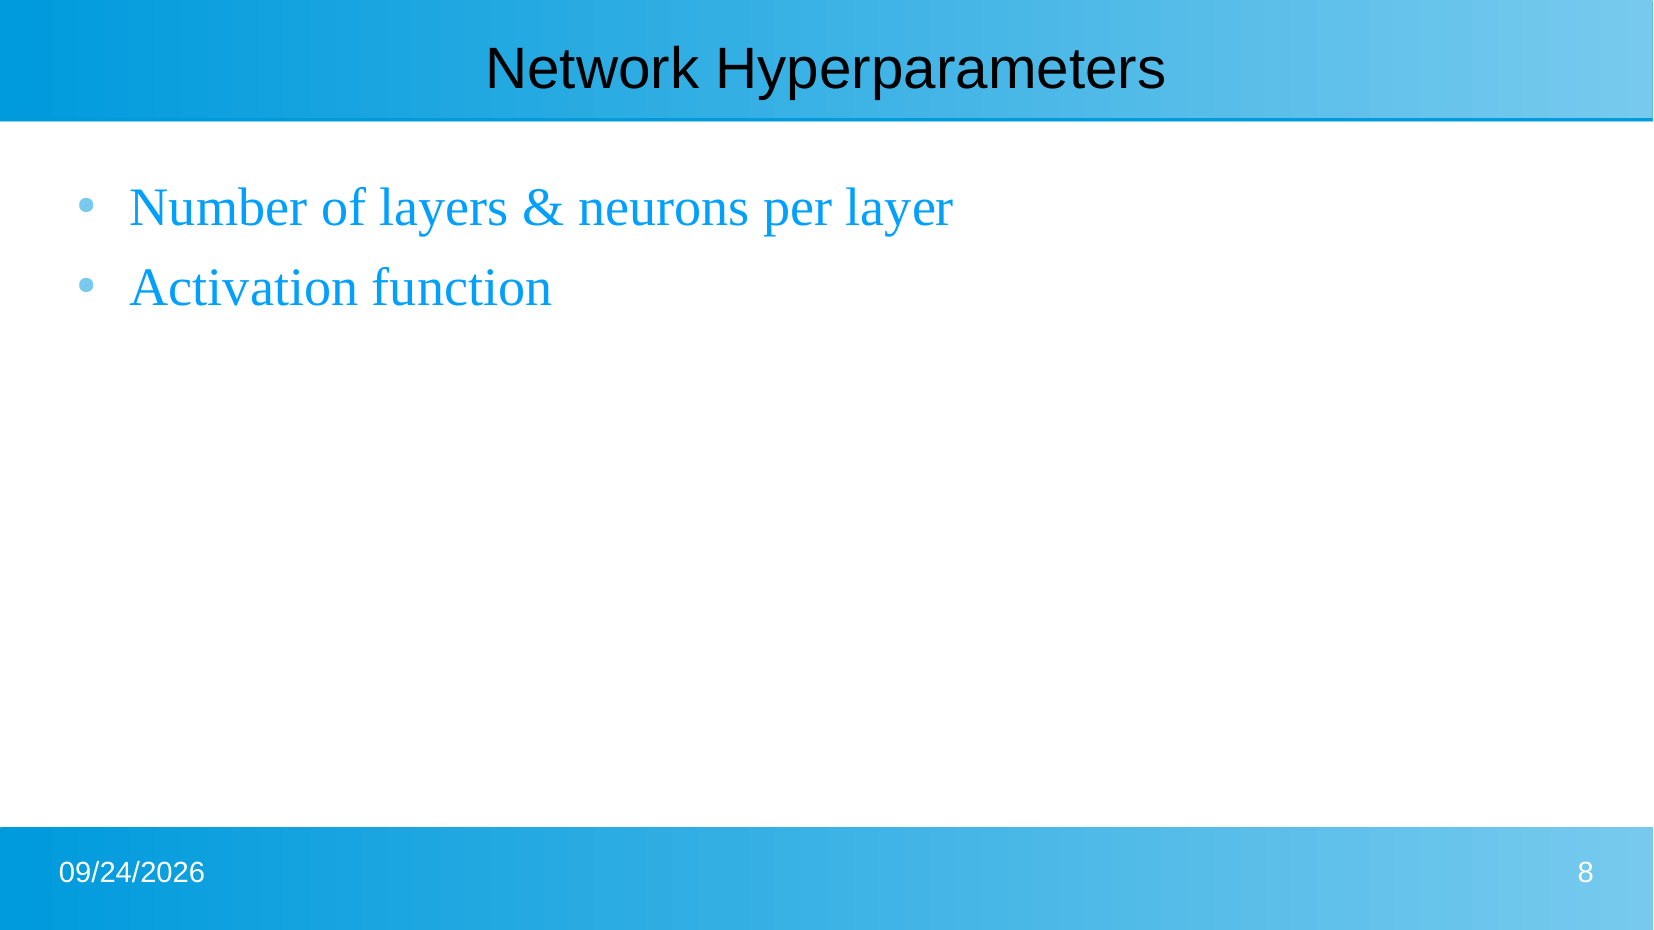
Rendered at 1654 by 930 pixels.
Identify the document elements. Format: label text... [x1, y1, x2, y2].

list Number of layers & neurons per layer Activation function [58, 177, 1594, 768]
title Network Hyperparameters [58, 29, 1594, 108]
